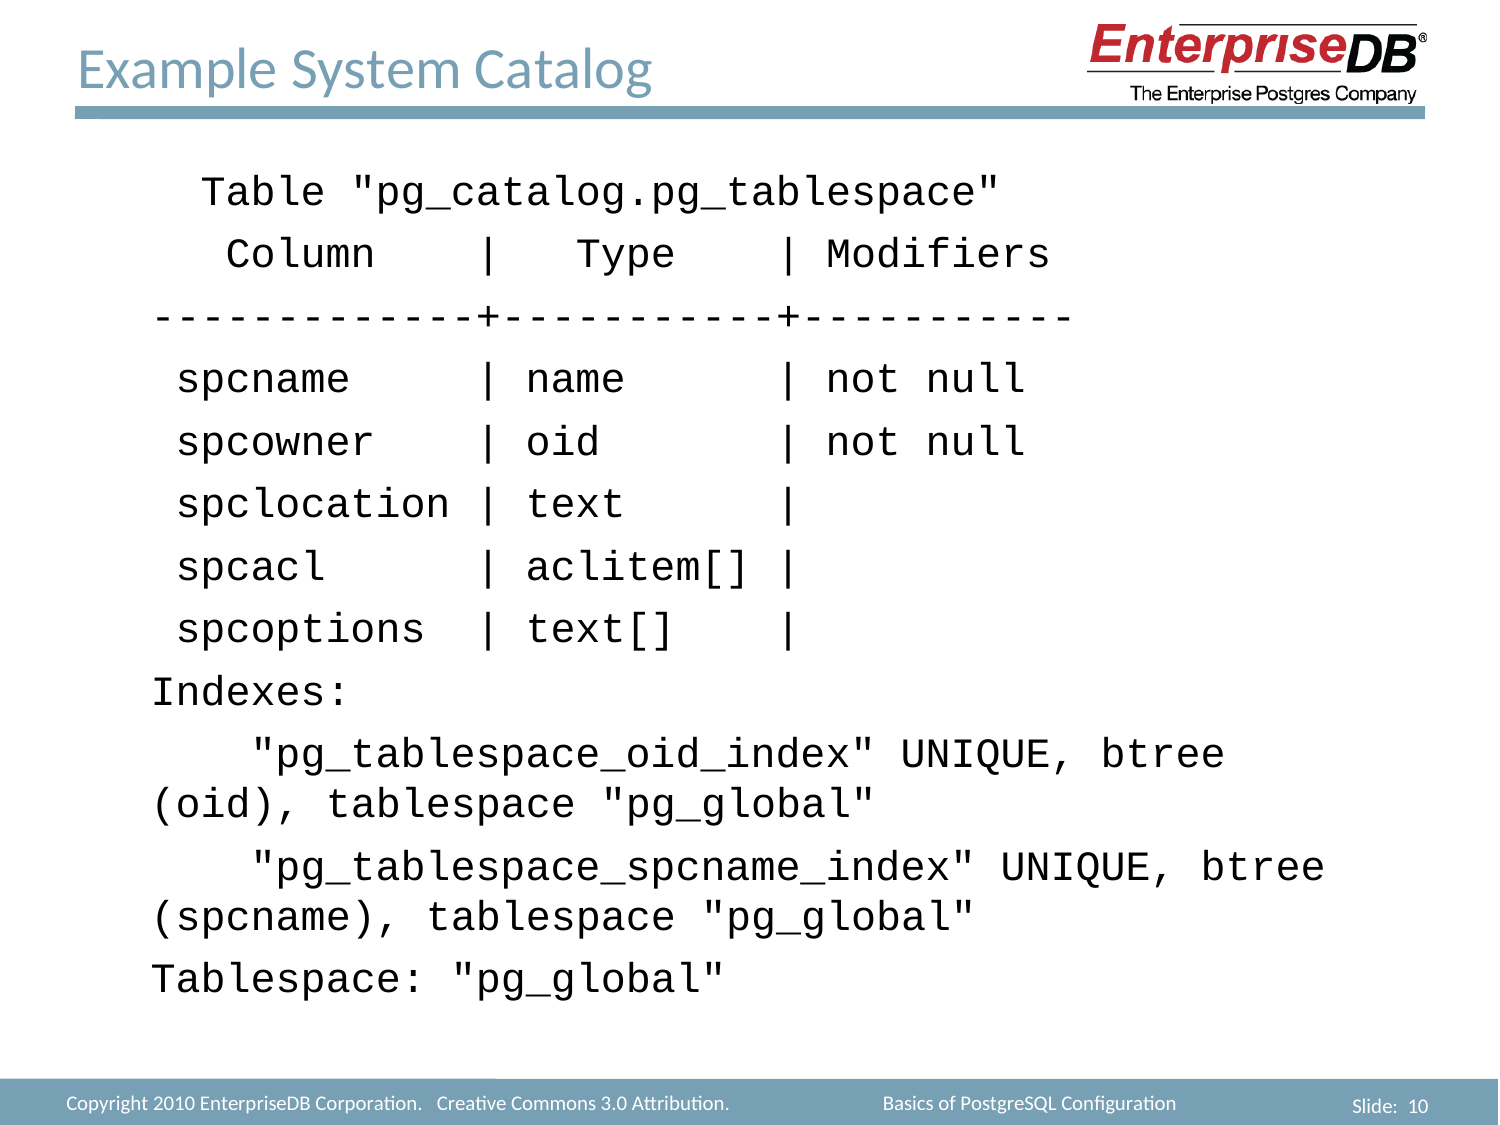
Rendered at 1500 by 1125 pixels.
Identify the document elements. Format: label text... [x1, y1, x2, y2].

title Example System Catalog [62, 4, 1088, 126]
list Table "pg_catalog.pg_tablespace" Column | Type | Modifiers -------------+-----------+----------- spcname | name | not null spcowner | oid | not null spclocation | text | spcacl | aclitem[] | spcoptions | text[] | Indexes: "pg_tablespace_oid_index" UNIQUE, btree (oid), tablespace "pg_global" "pg_tablespace_spcname_index" UNIQUE, btree (spcname), tablespace "pg_global" Tablespace: "pg_global" [79, 155, 1384, 1072]
picture [1088, 24, 1427, 104]
